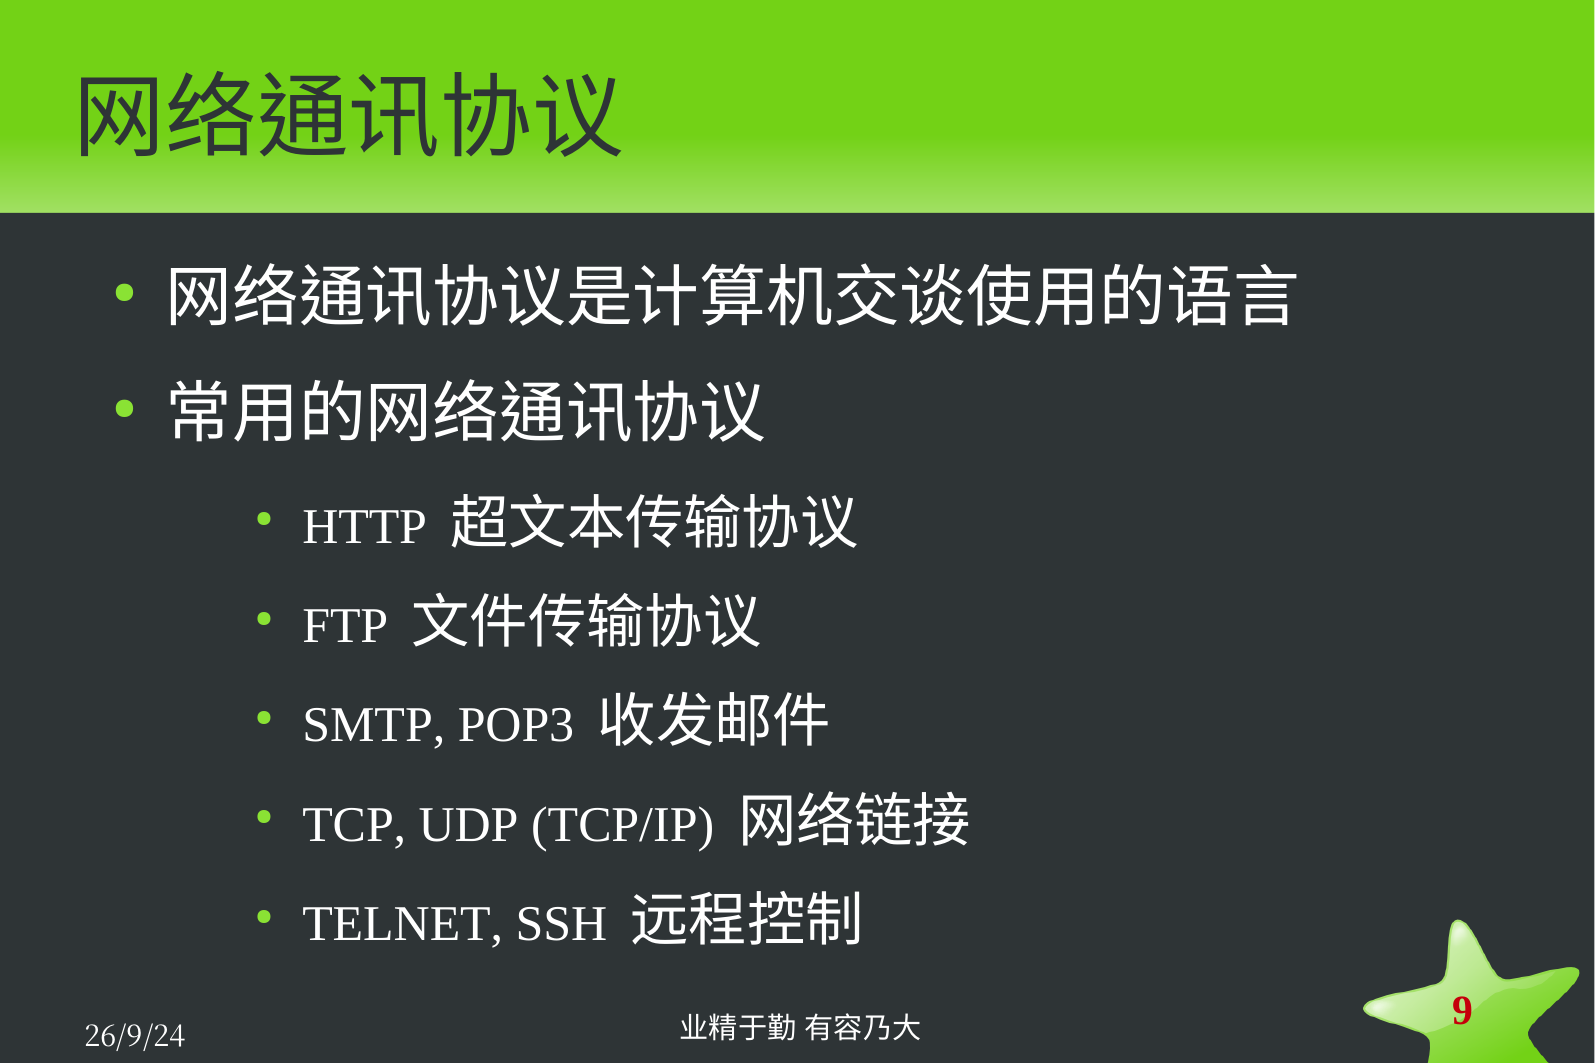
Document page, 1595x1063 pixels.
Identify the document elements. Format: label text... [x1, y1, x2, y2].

title 网络通讯协议 [74, 25, 1510, 203]
list 网络通讯协议是计算机交谈使用的语言 常用的网络通讯协议 HTTP 超文本传输协议 FTP 文件传输协议 SMTP, POP3 收发邮件 TCP, UDP (TCP/IP) 网络链接 TELNET, SSH 远程控制 [79, 248, 1515, 951]
picture [0, 0, 1595, 1063]
